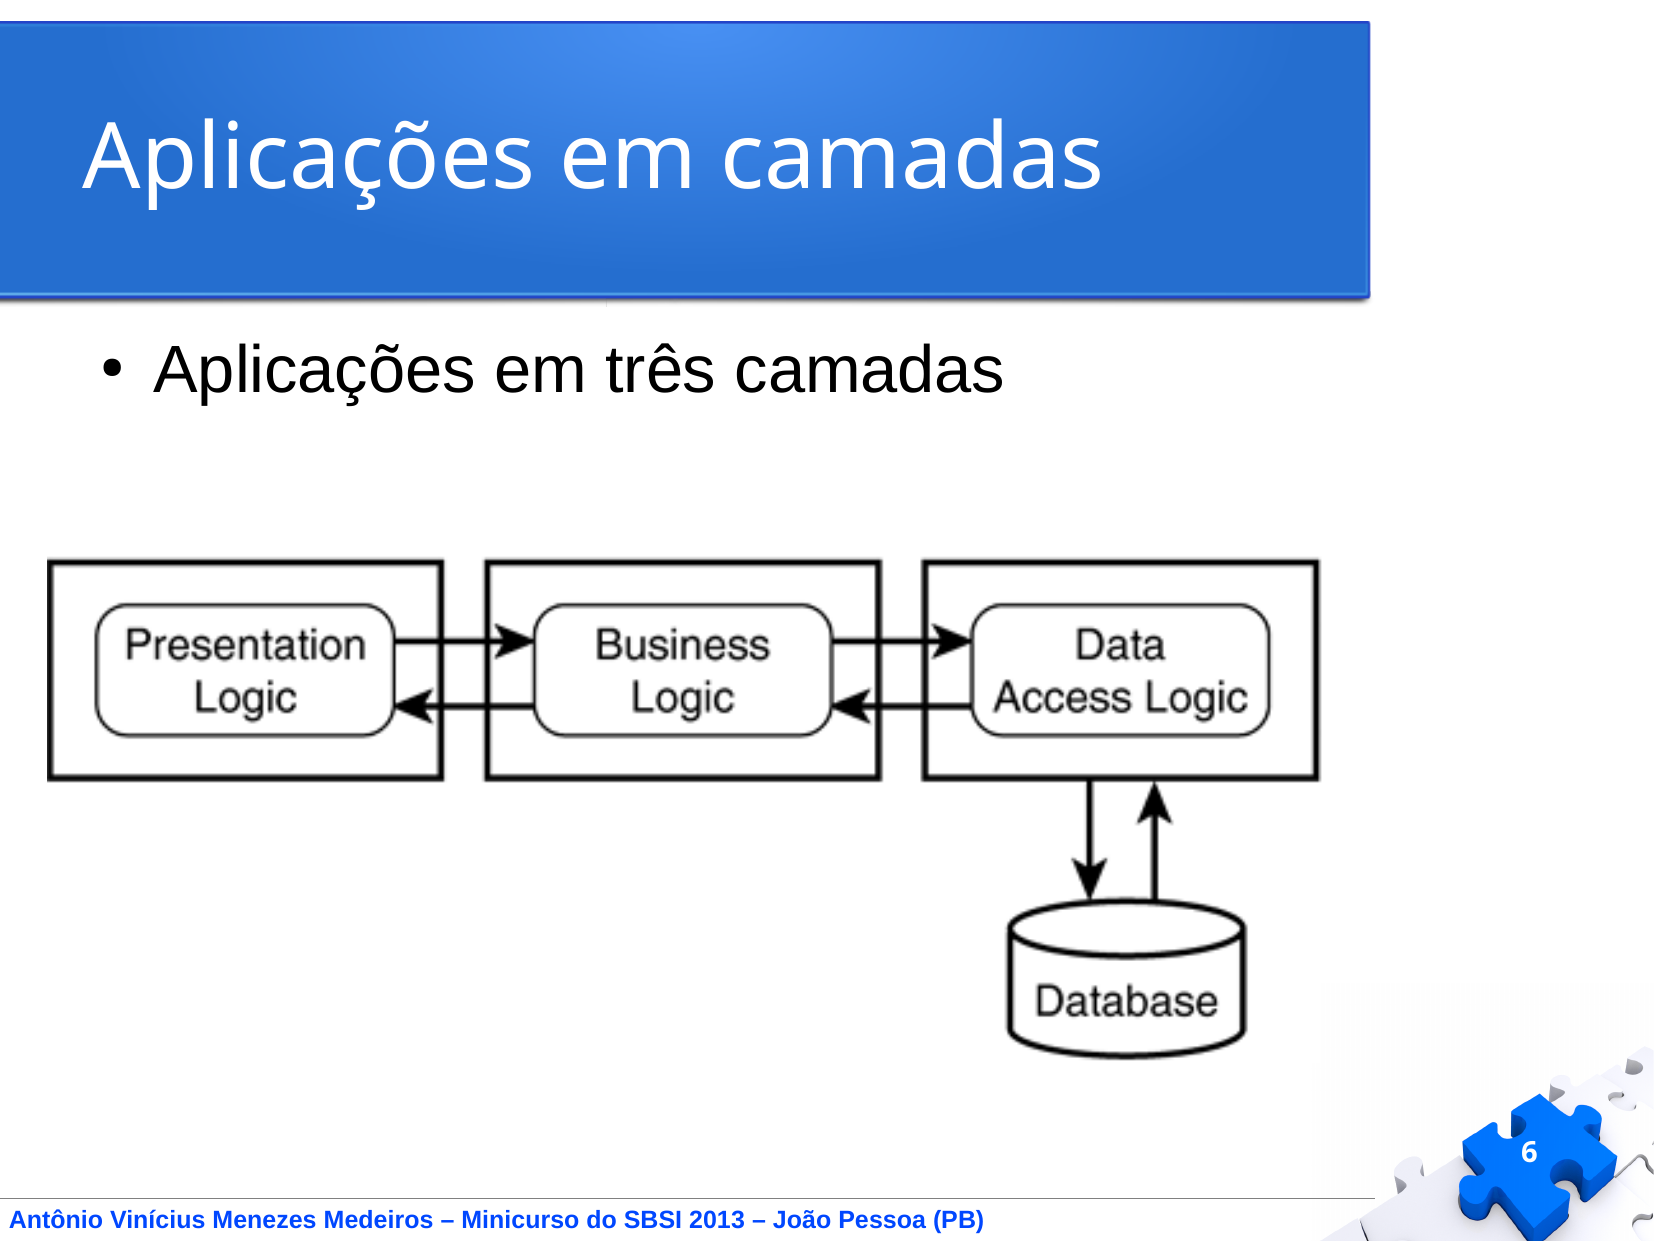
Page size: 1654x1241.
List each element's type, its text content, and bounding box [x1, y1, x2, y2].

title Aplicações em camadas [82, 49, 1323, 257]
picture [0, 21, 1375, 307]
picture [47, 531, 1322, 1063]
picture [1311, 983, 1654, 1241]
list Aplicações em três camadas [82, 332, 1356, 1111]
